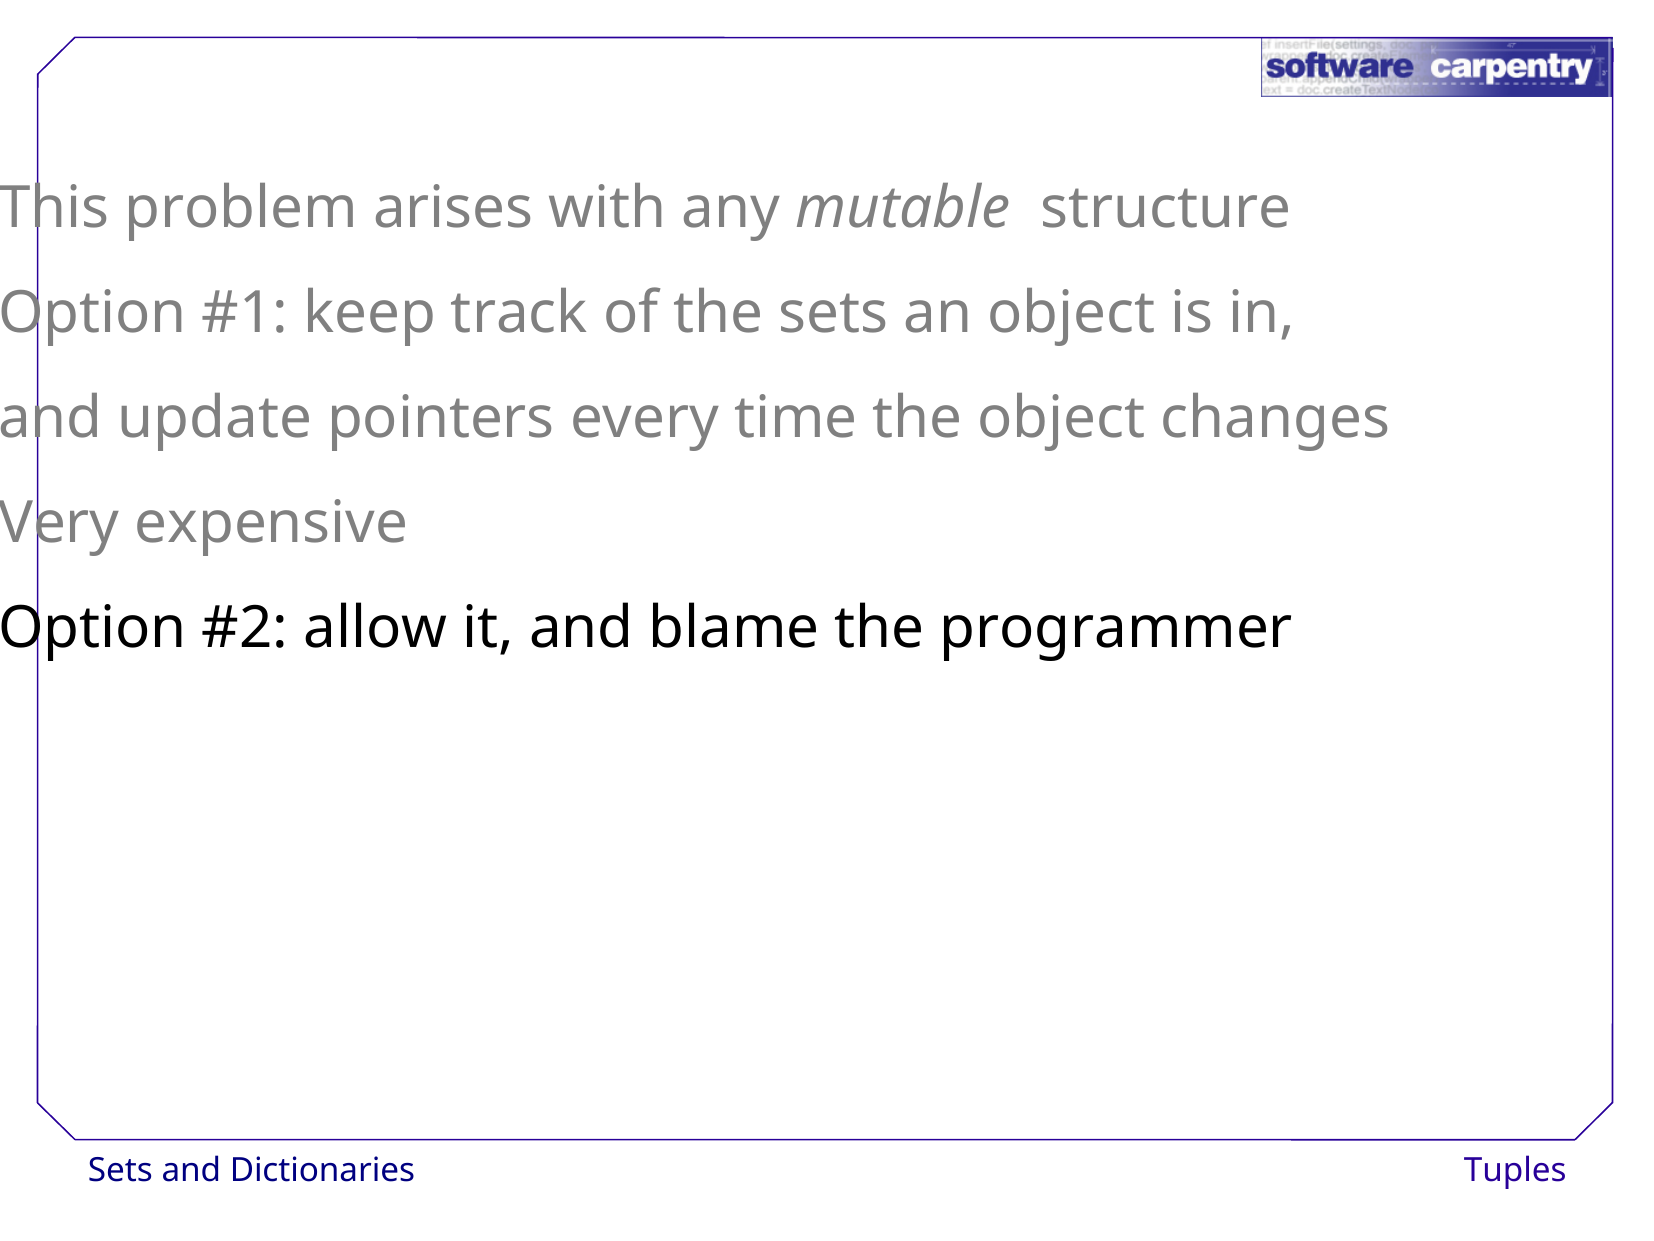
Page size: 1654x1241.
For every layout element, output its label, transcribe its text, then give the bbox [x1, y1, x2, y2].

text_box This problem arises with any mutable structure Option #1: keep track of the sets an object is in, and update pointers every time the object changes Very expensive Option #2: allow it, and blame the programmer [0, 126, 1555, 668]
picture [1261, 39, 1613, 97]
